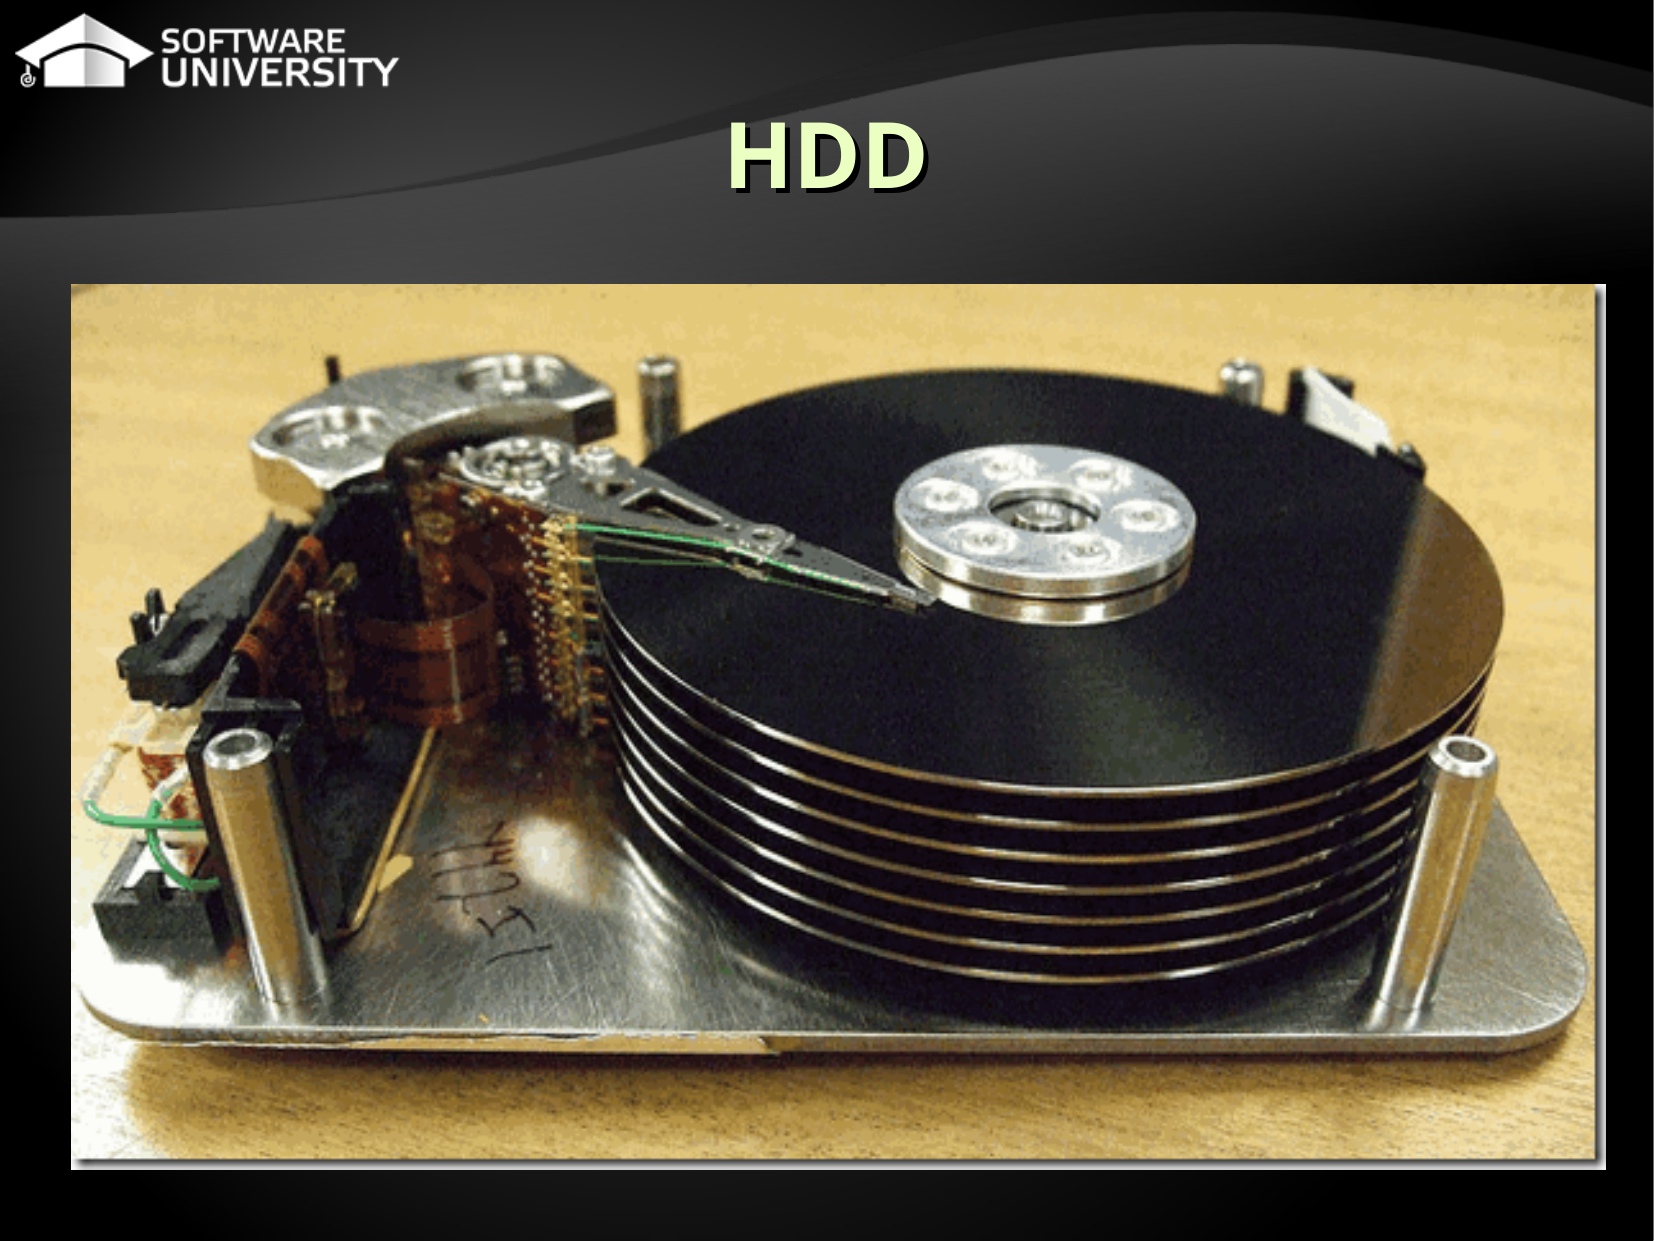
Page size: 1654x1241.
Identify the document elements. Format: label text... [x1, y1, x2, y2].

picture [0, 0, 1654, 1241]
title HDD [82, 49, 1571, 257]
